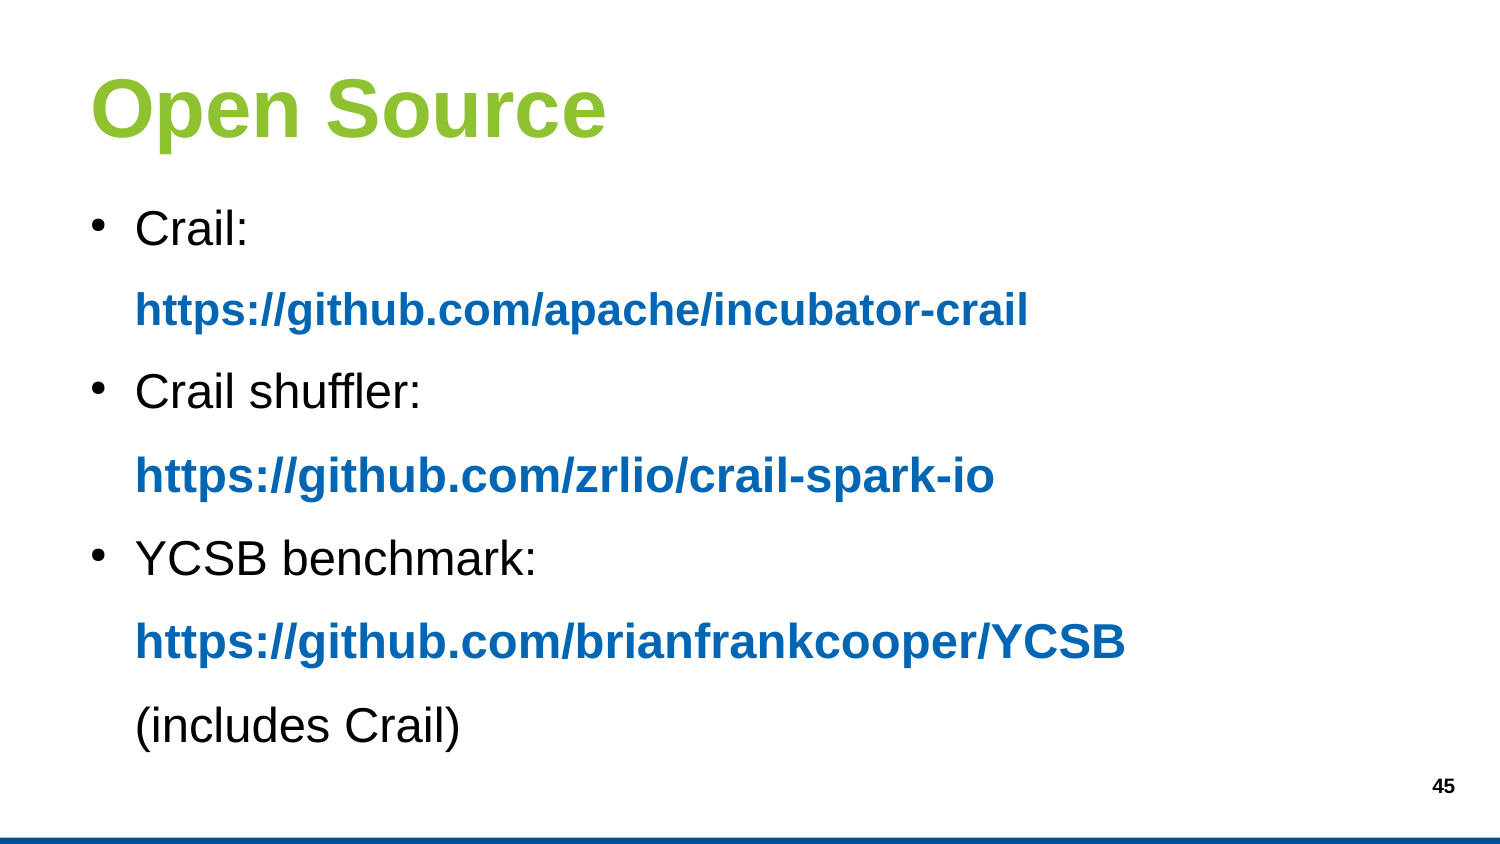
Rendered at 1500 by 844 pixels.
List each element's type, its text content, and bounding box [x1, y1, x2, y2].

title Open Source [75, 33, 1426, 175]
list Crail: https://github.com/apache/incubator-crail Crail shuffler: https://github.com/zrlio/crail-spark-io YCSB benchmark: https://github.com/brianfrankcooper/YCSB (includes Crail) [75, 196, 1425, 754]
